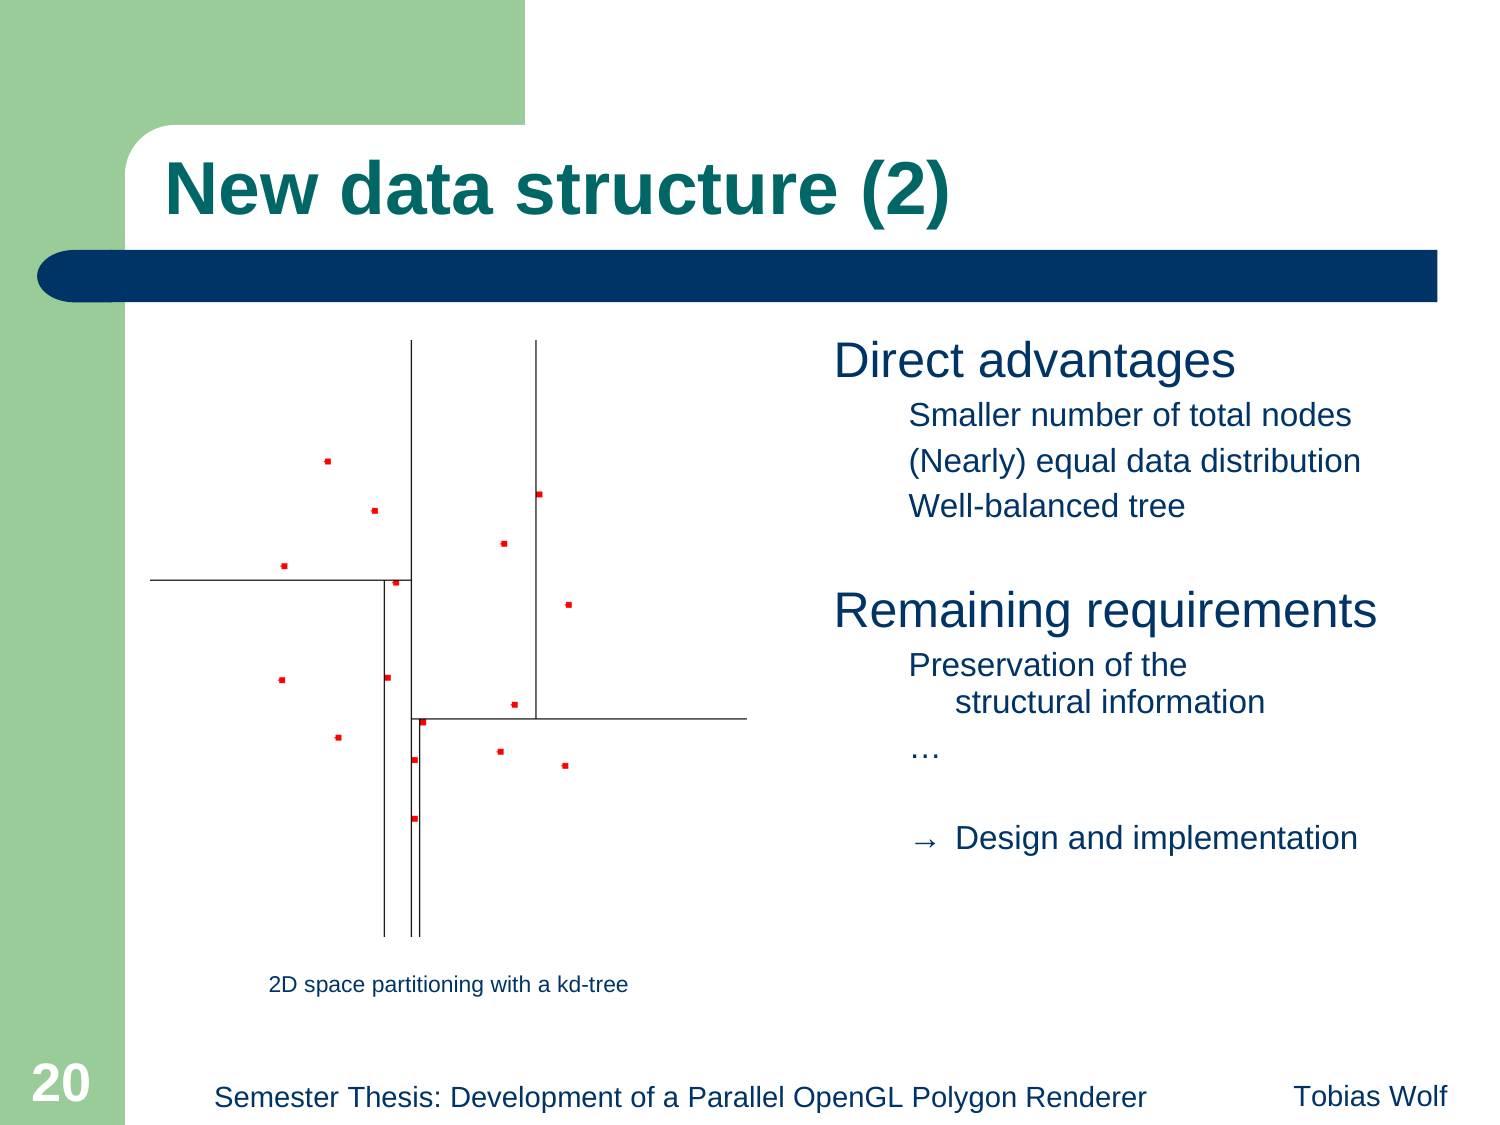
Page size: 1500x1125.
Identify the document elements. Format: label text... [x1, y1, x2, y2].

list Direct advantages Smaller number of total nodes (Nearly) equal data distribution Well-balanced tree Remaining requirements Preservation of the structural information … → Design and implementation [818, 324, 1463, 1001]
title New data structure (2) [149, 124, 1463, 238]
picture [150, 340, 747, 937]
text_box 2D space partitioning with a kd-tree [159, 964, 739, 1024]
